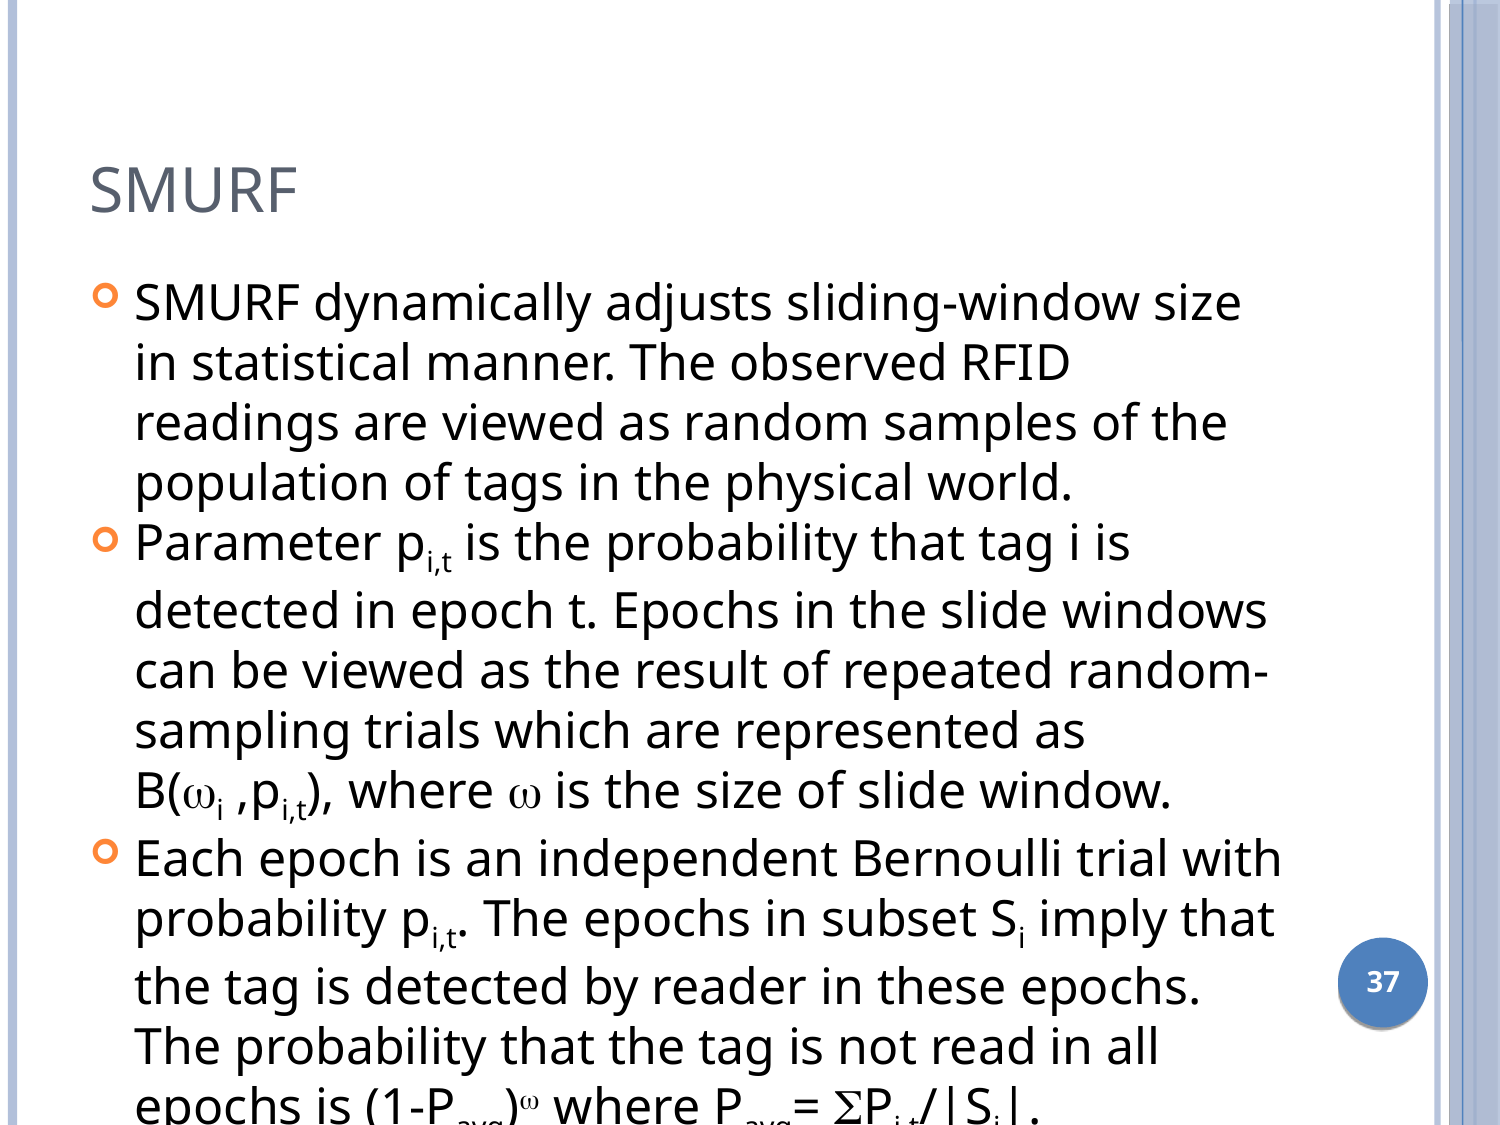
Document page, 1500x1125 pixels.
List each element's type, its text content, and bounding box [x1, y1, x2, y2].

text_box SMURF [74, 45, 1300, 233]
text_box <number> [1333, 940, 1434, 1027]
text_box SMURF dynamically adjusts sliding-window size in statistical manner. The observed RFID readings are viewed as random samples of the population of tags in the physical world. Parameter pi,t is the probability that tag i is detected in epoch t. Epochs in the slide windows can be viewed as the result of repeated random-sampling trials which are represented as B(wi ,pi,t), where w is the size of slide window. Each epoch is an independent Bernoulli trial with probability pi,t. The epochs in subset Si imply that the tag is detected by reader in these epochs. The probability that the tag is not read in all epochs is (1-Pavg)w where Pavg= SPi,t/|Si|. [74, 262, 1300, 1062]
